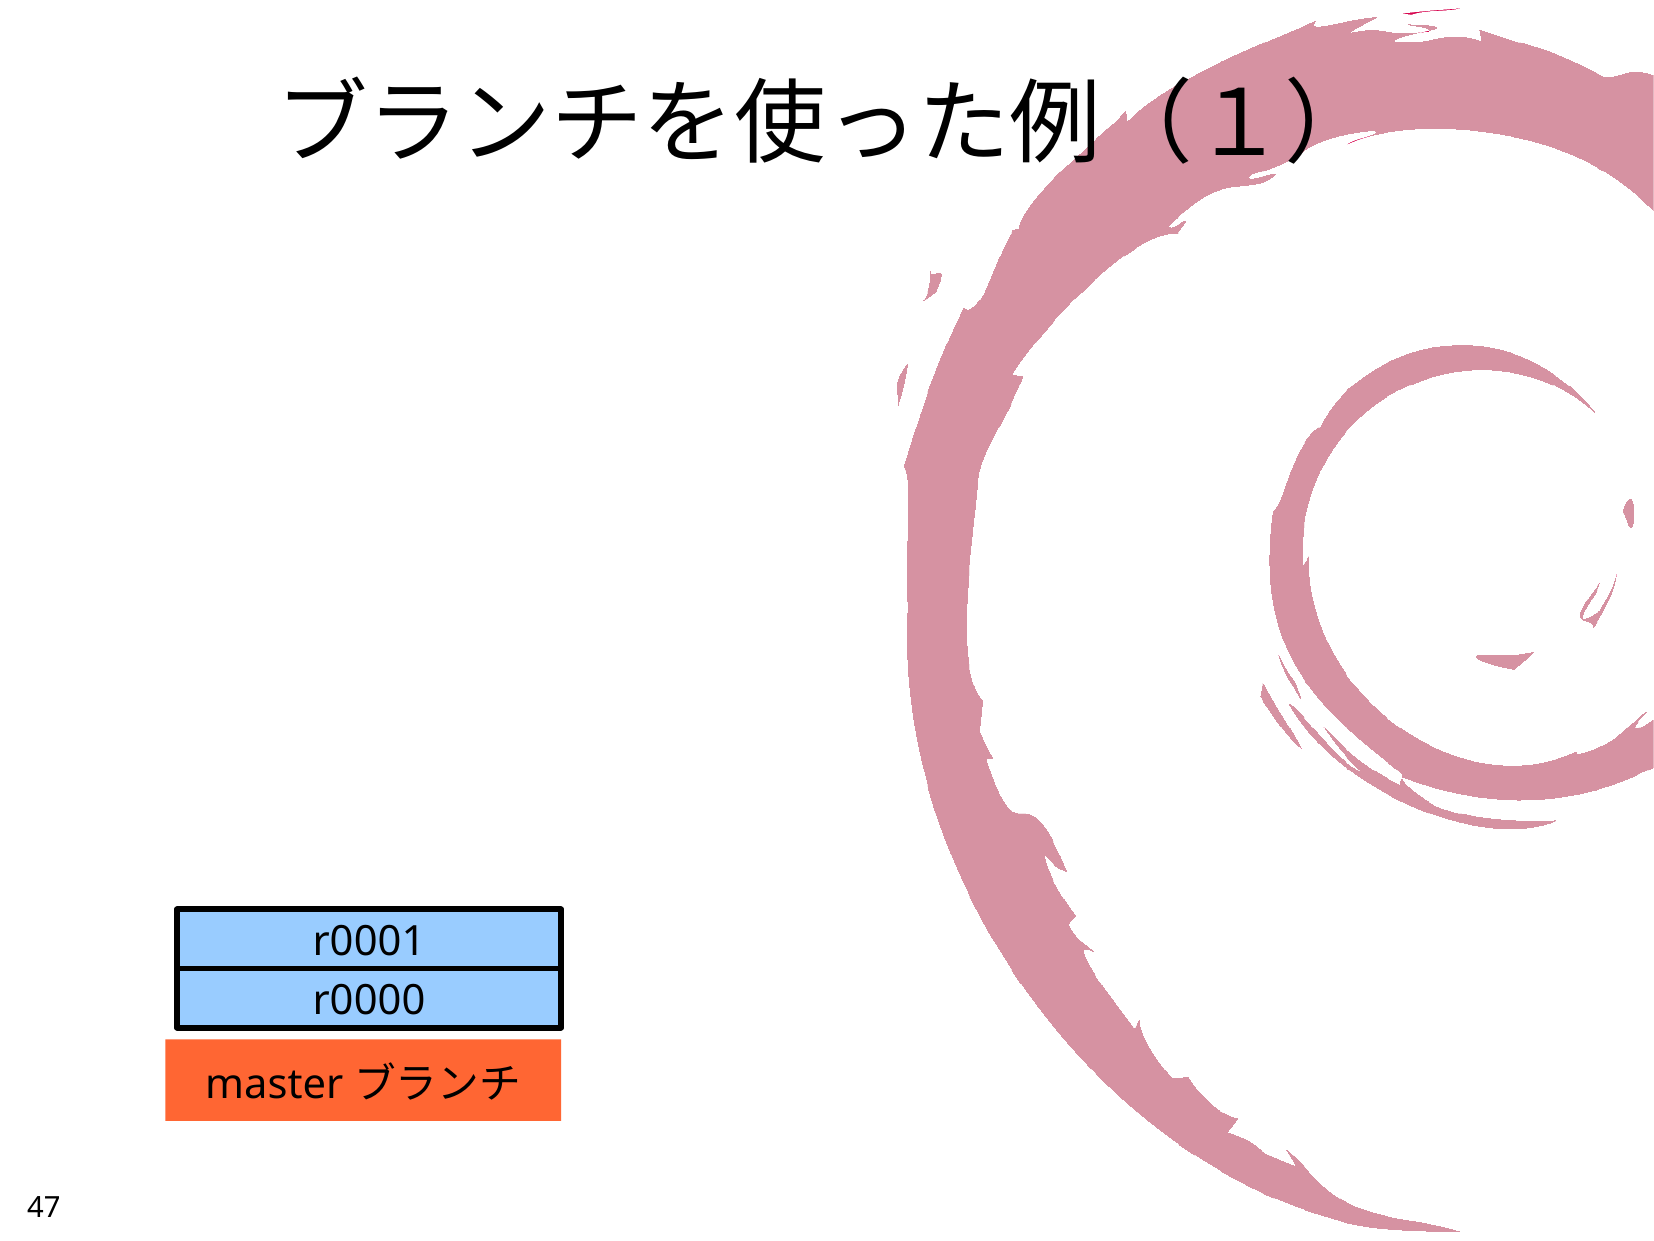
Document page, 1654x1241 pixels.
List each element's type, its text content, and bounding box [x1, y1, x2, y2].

text_box r0001 [177, 909, 562, 968]
title ブランチを使った例（１） [82, 49, 1571, 257]
text_box master ブランチ [165, 1039, 562, 1114]
text_box r0000 [177, 968, 562, 1028]
picture [886, 0, 1654, 1241]
